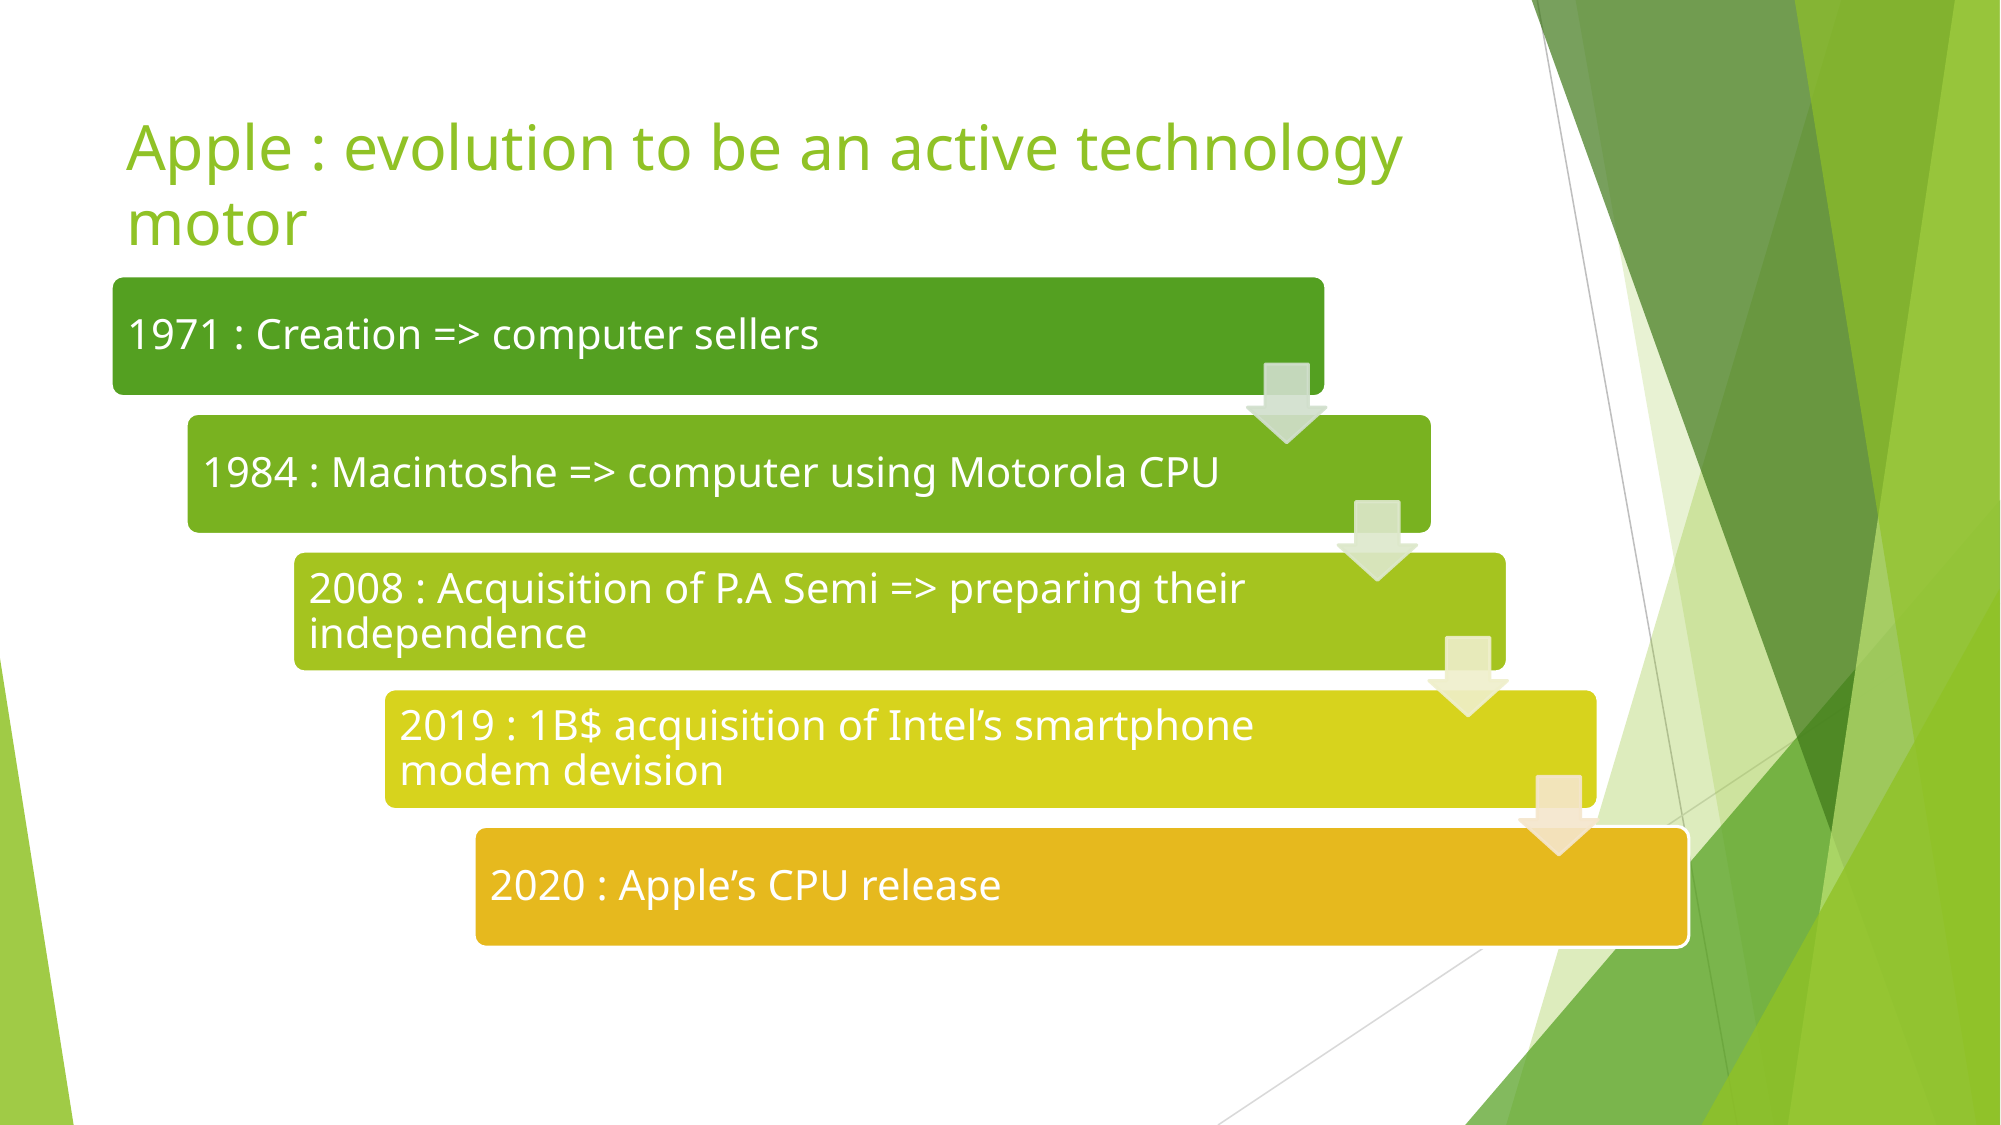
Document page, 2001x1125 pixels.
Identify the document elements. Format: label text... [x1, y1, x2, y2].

title Apple : evolution to be an active technology motor [111, 99, 1616, 317]
text_box [1338, 501, 1417, 581]
text_box [1247, 364, 1327, 443]
text_box 2019 : 1B$ acquisition of Intel’s smartphone modem devision [383, 688, 1599, 810]
text_box 1984 : Macintoshe => computer using Motorola CPU [186, 413, 1433, 535]
text_box 2020 : Apple’s CPU release [473, 826, 1689, 948]
text_box [1519, 776, 1599, 856]
text_box 2008 : Acquisition of P.A Semi => preparing their independence [292, 551, 1508, 672]
text_box 1971 : Creation => computer sellers [111, 275, 1327, 397]
text_box [1428, 637, 1508, 716]
